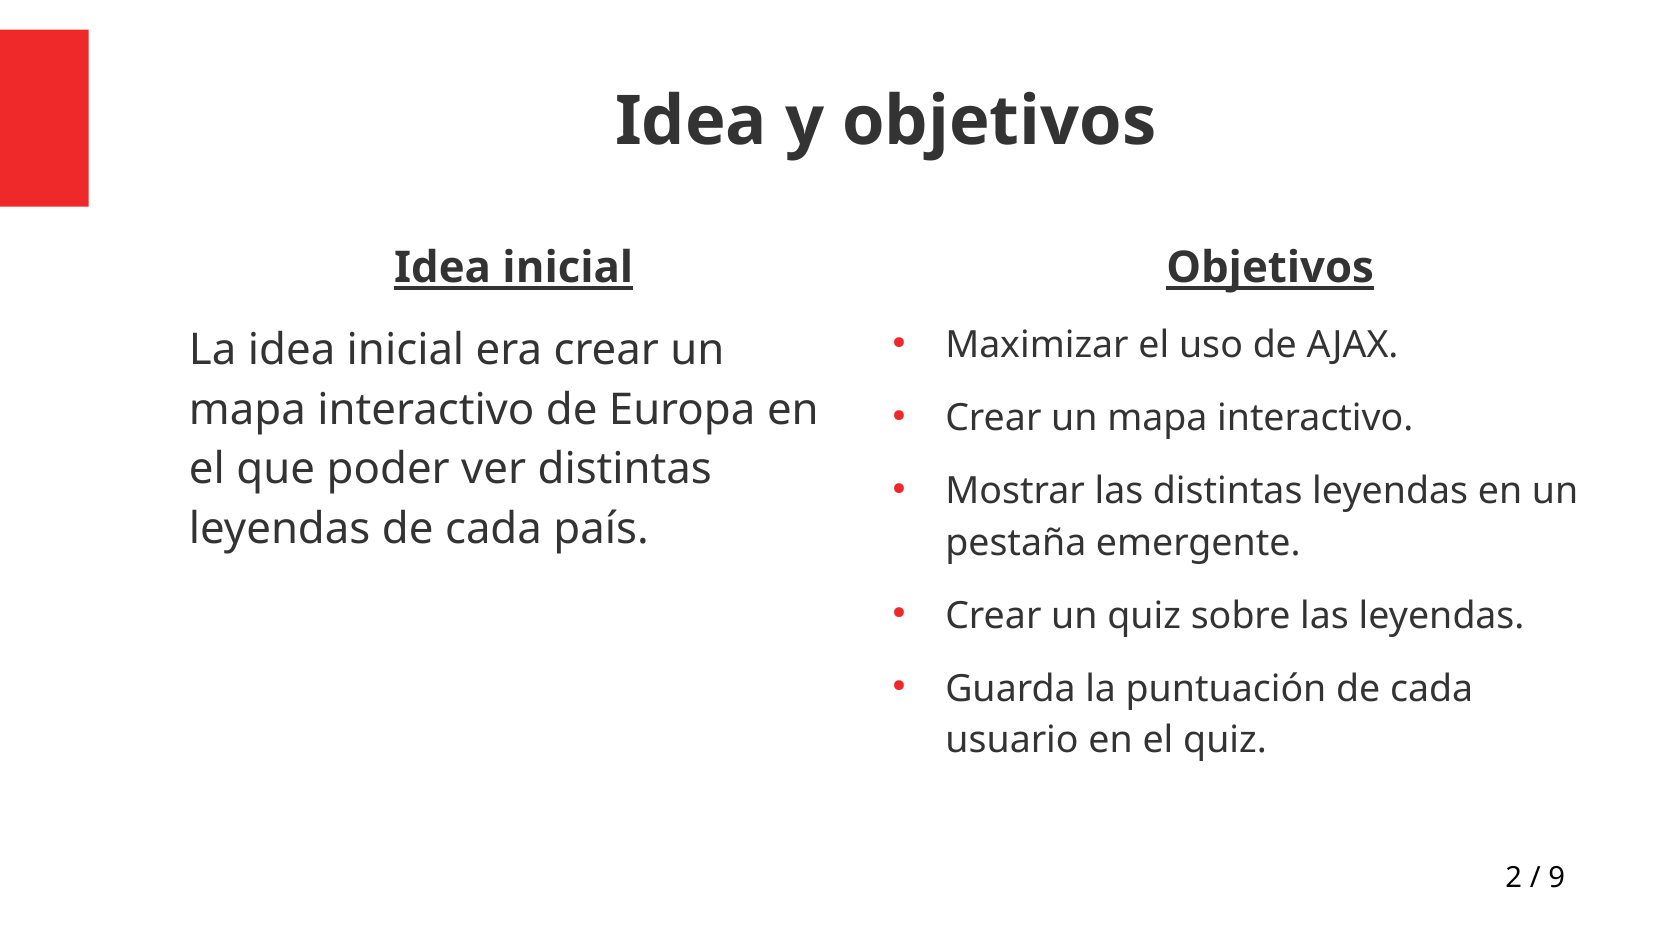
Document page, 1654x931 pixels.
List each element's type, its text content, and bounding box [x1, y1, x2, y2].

list Idea inicial La idea inicial era crear un mapa interactivo de Europa en el que poder ver distintas leyendas de cada país. [118, 236, 839, 798]
title Idea y objetivos [147, 29, 1625, 207]
list Objetivos Maximizar el uso de AJAX. Crear un mapa interactivo. Mostrar las distintas leyendas en un pestaña emergente. Crear un quiz sobre las leyendas. Guarda la puntuación de cada usuario en el quiz. [874, 236, 1596, 798]
